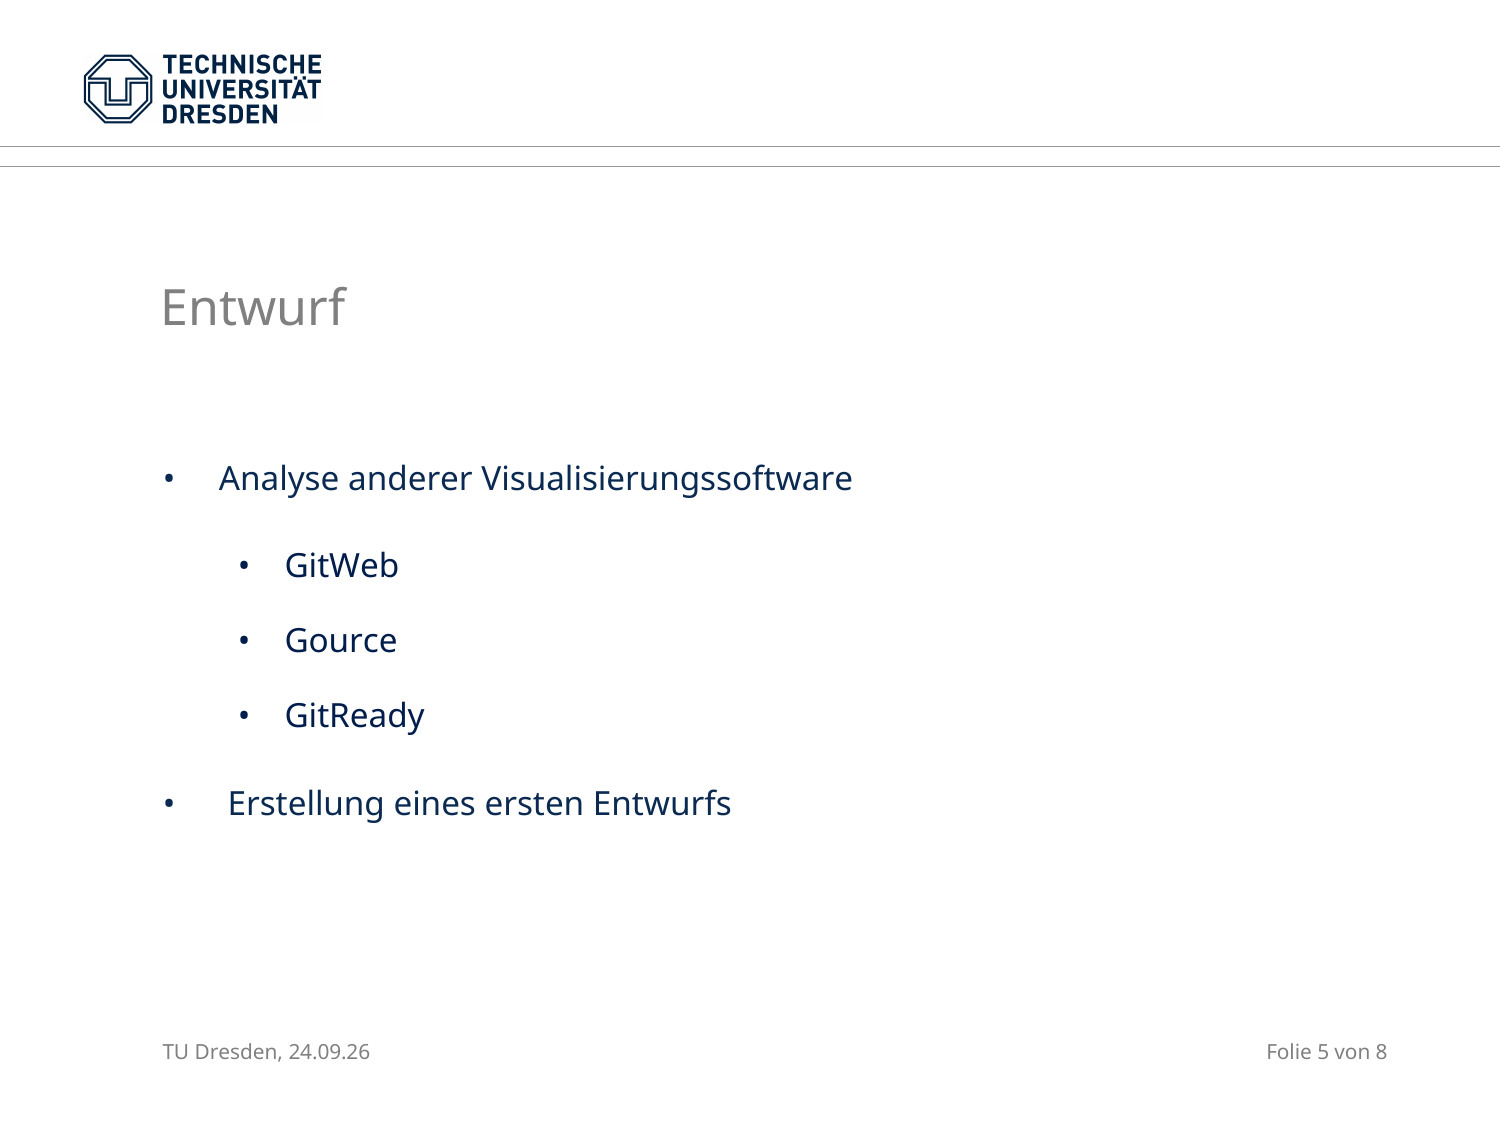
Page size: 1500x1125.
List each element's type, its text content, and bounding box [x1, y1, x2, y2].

picture [83, 54, 321, 124]
list Analyse anderer Visualisierungssoftware GitWeb Gource GitReady Erstellung eines ersten Entwurfs [162, 424, 1388, 1093]
title Entwurf [160, 238, 1392, 374]
